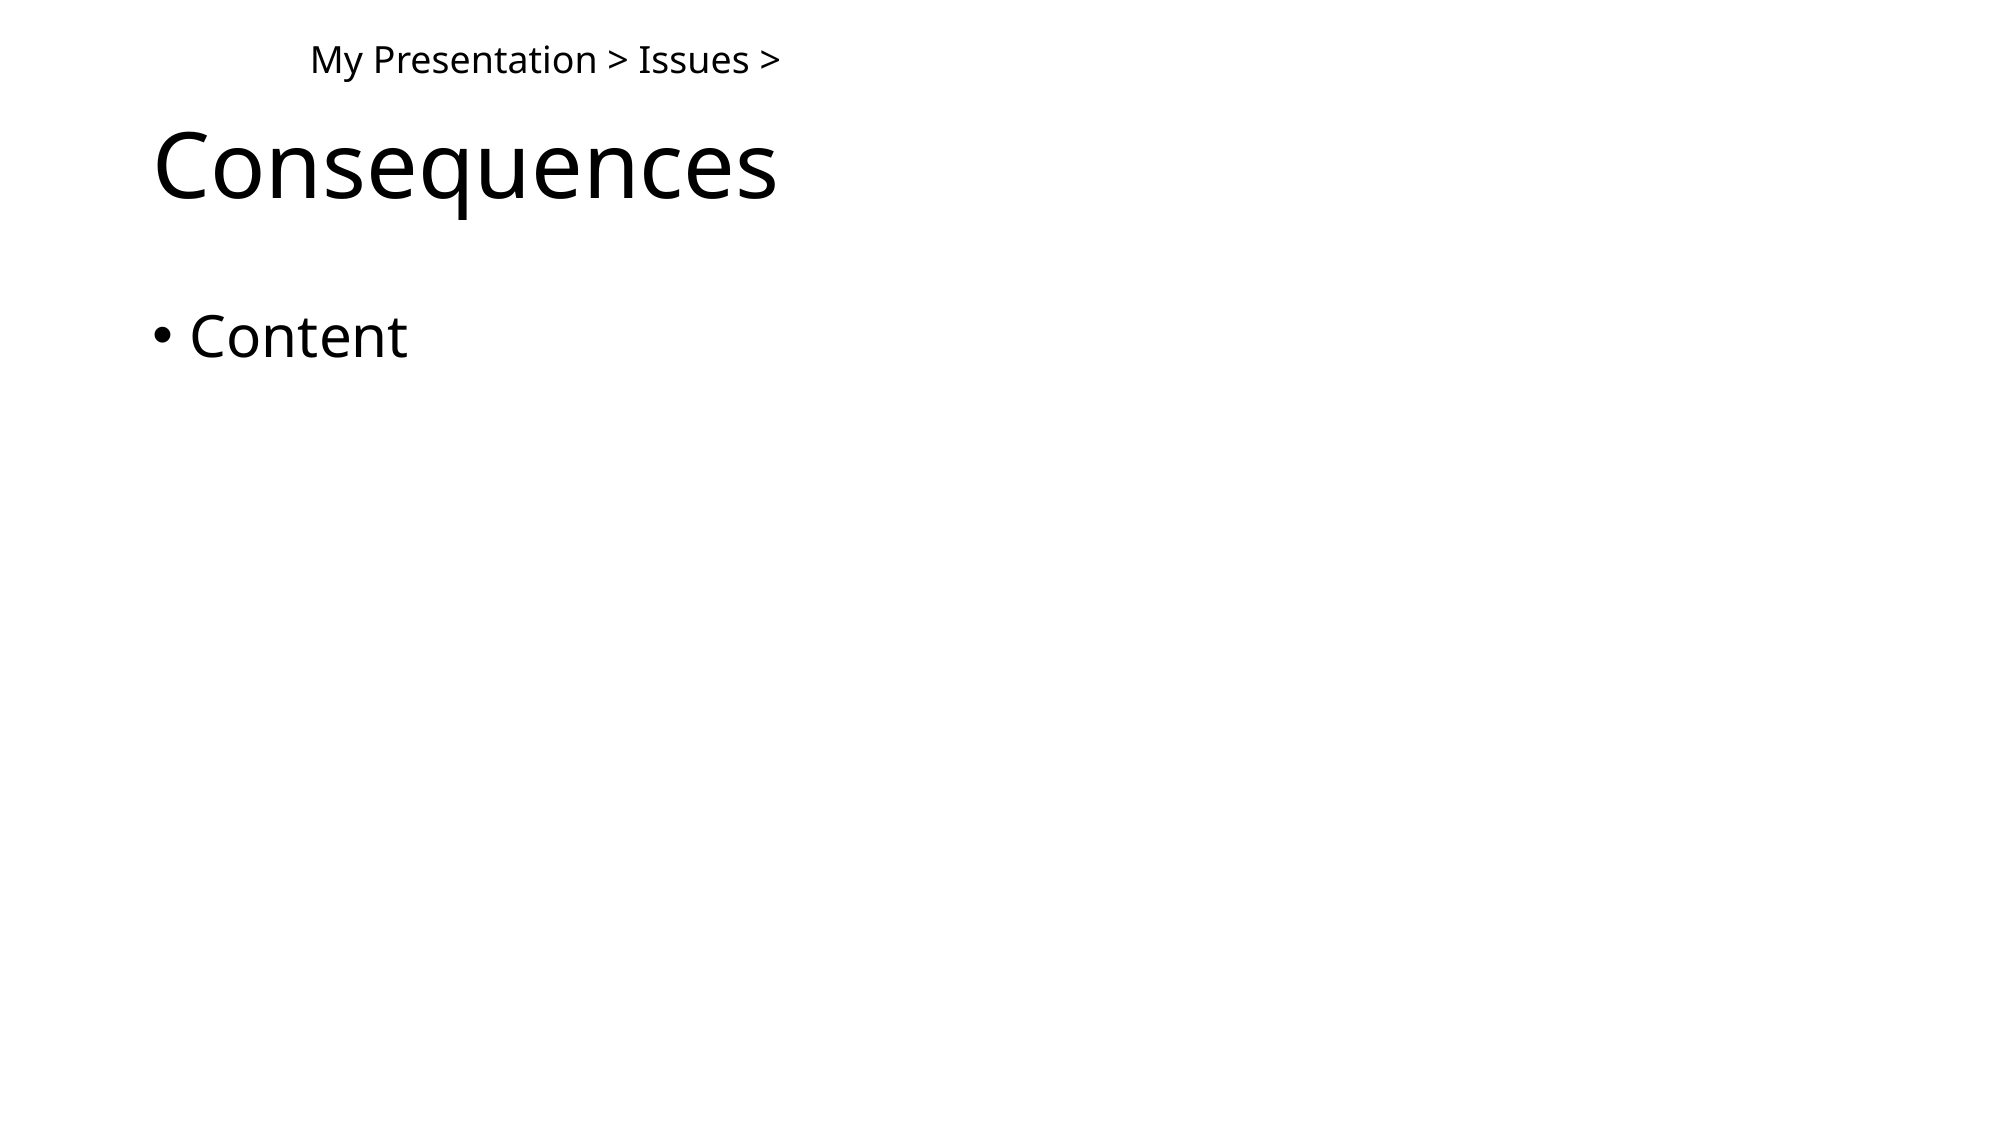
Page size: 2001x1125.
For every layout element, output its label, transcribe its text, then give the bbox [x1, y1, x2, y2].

title Consequences [137, 59, 1863, 278]
list Content [137, 299, 1863, 1014]
text_box My Presentation > Issues > [295, 25, 773, 81]
